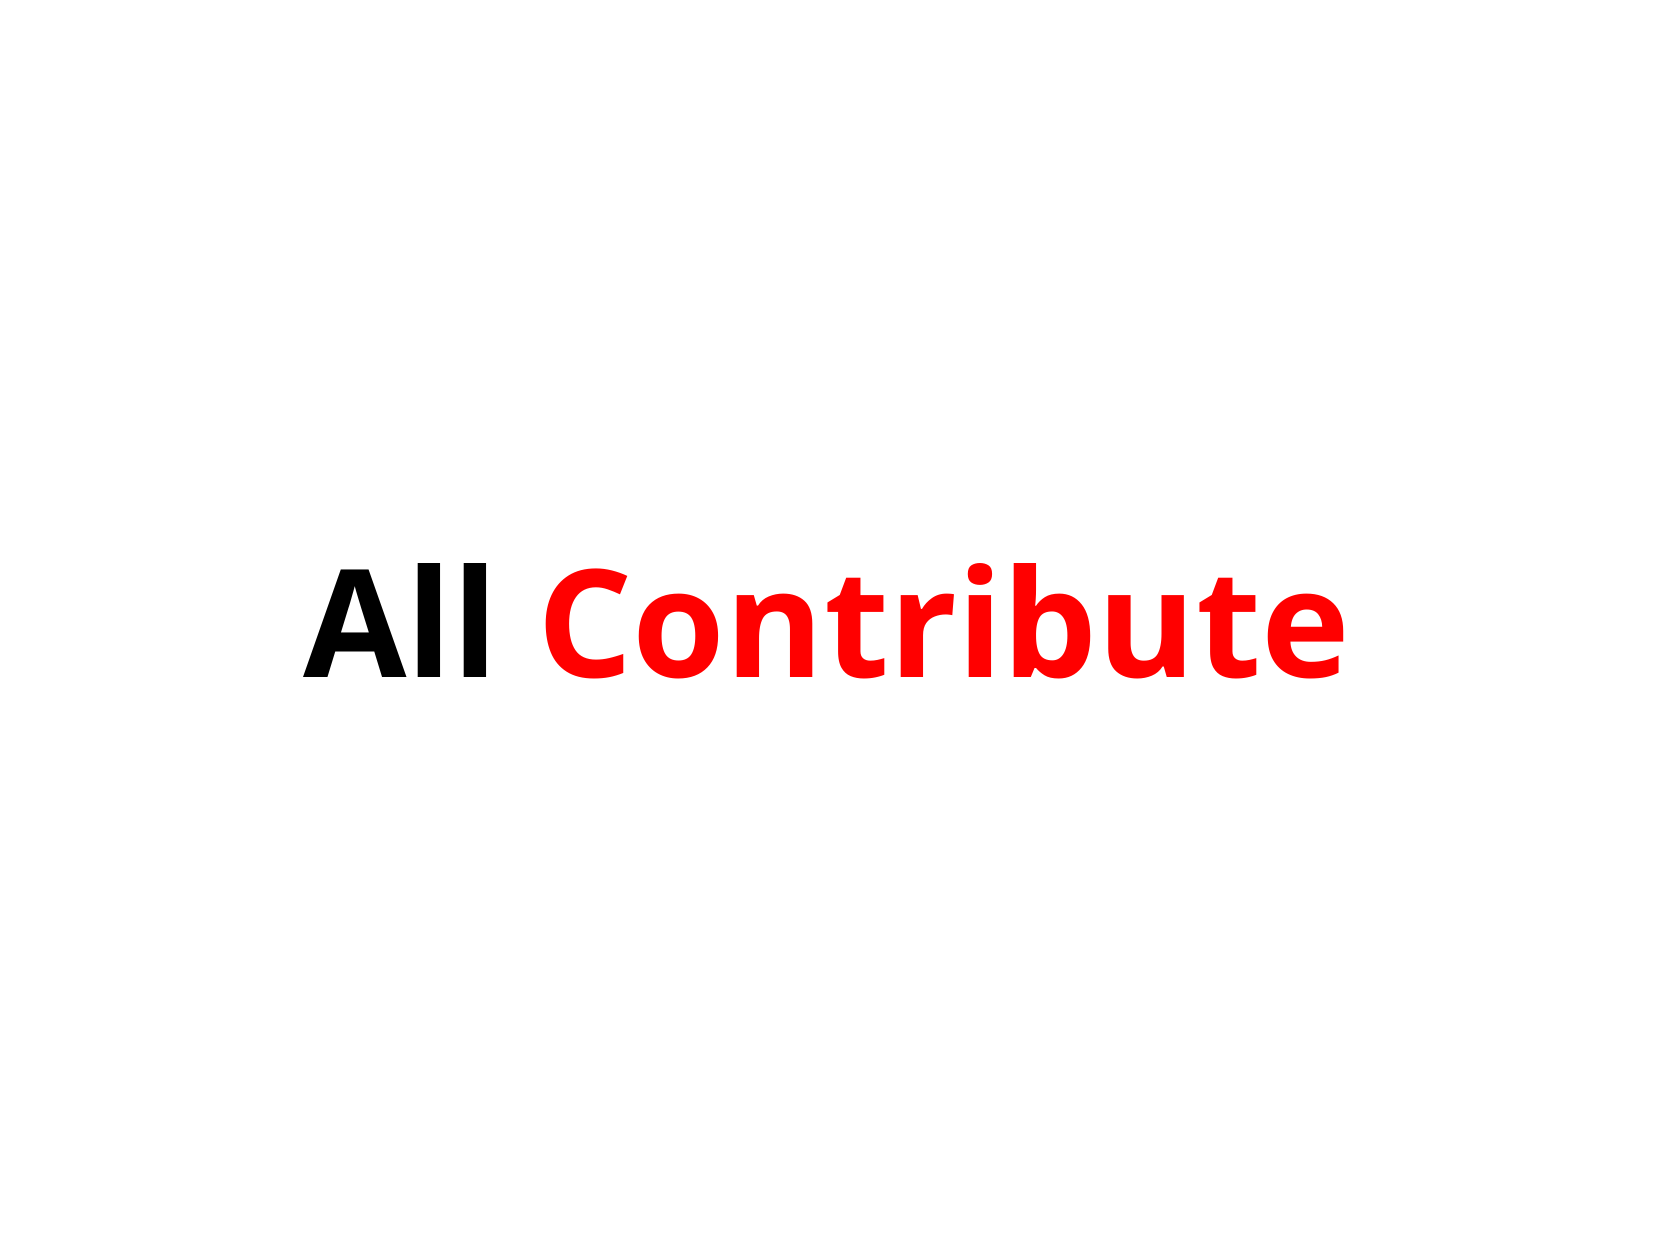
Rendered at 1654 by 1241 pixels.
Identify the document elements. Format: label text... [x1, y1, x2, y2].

title All Contribute [59, 57, 1595, 1182]
